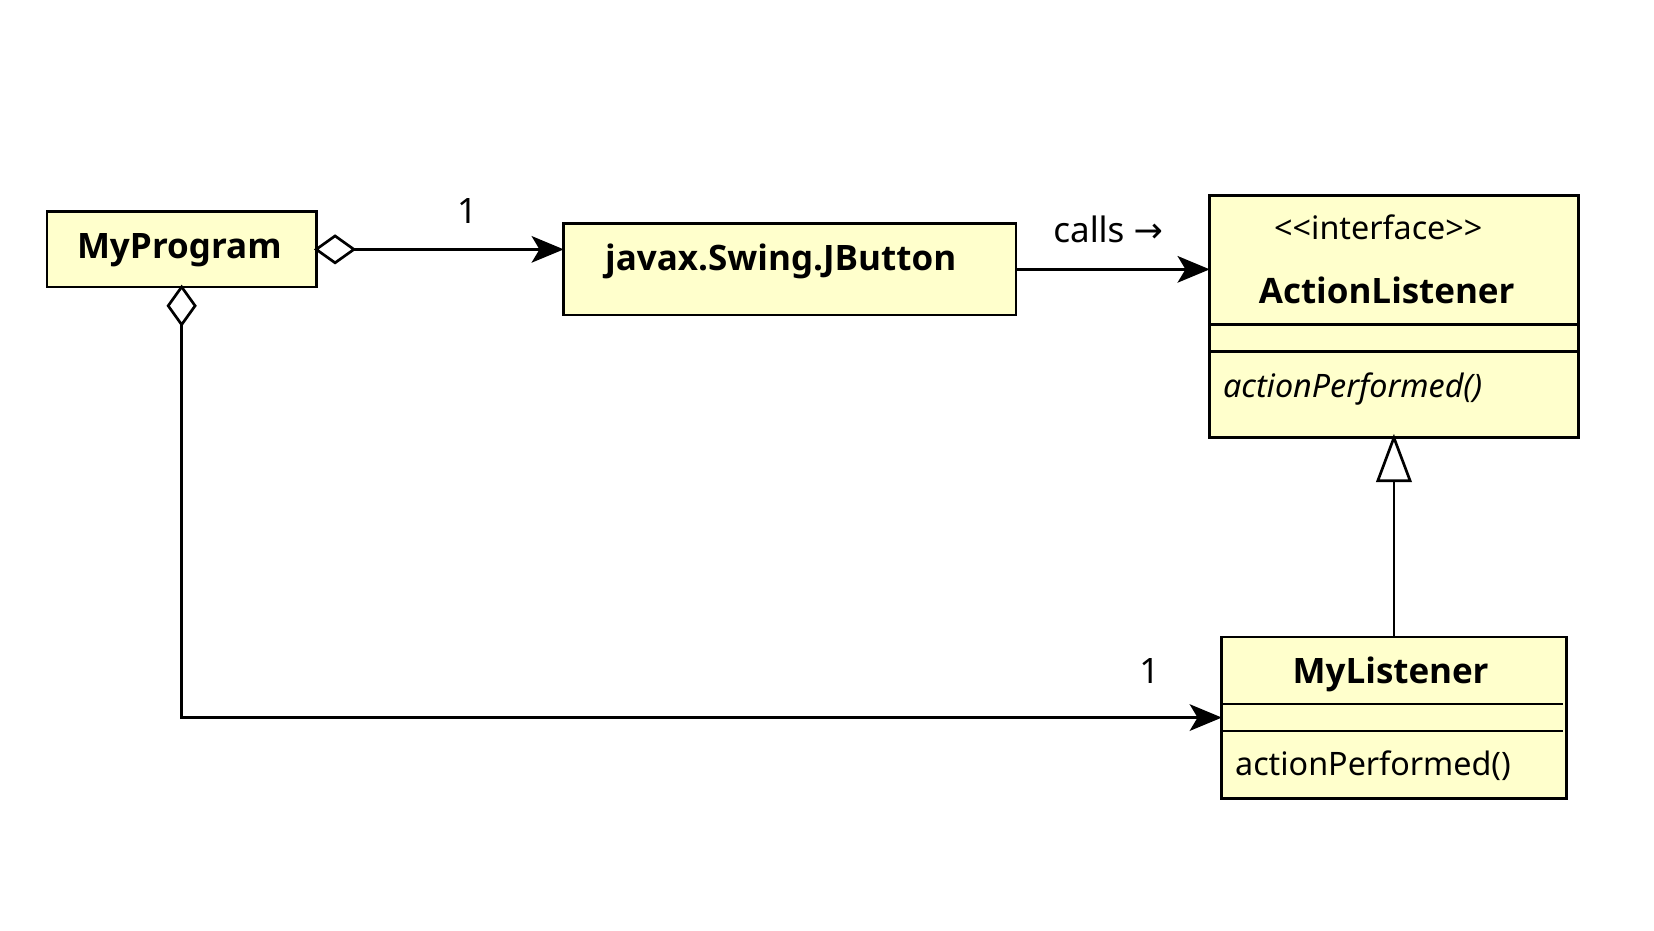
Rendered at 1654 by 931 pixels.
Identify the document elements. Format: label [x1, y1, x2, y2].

picture [5, 135, 1621, 841]
